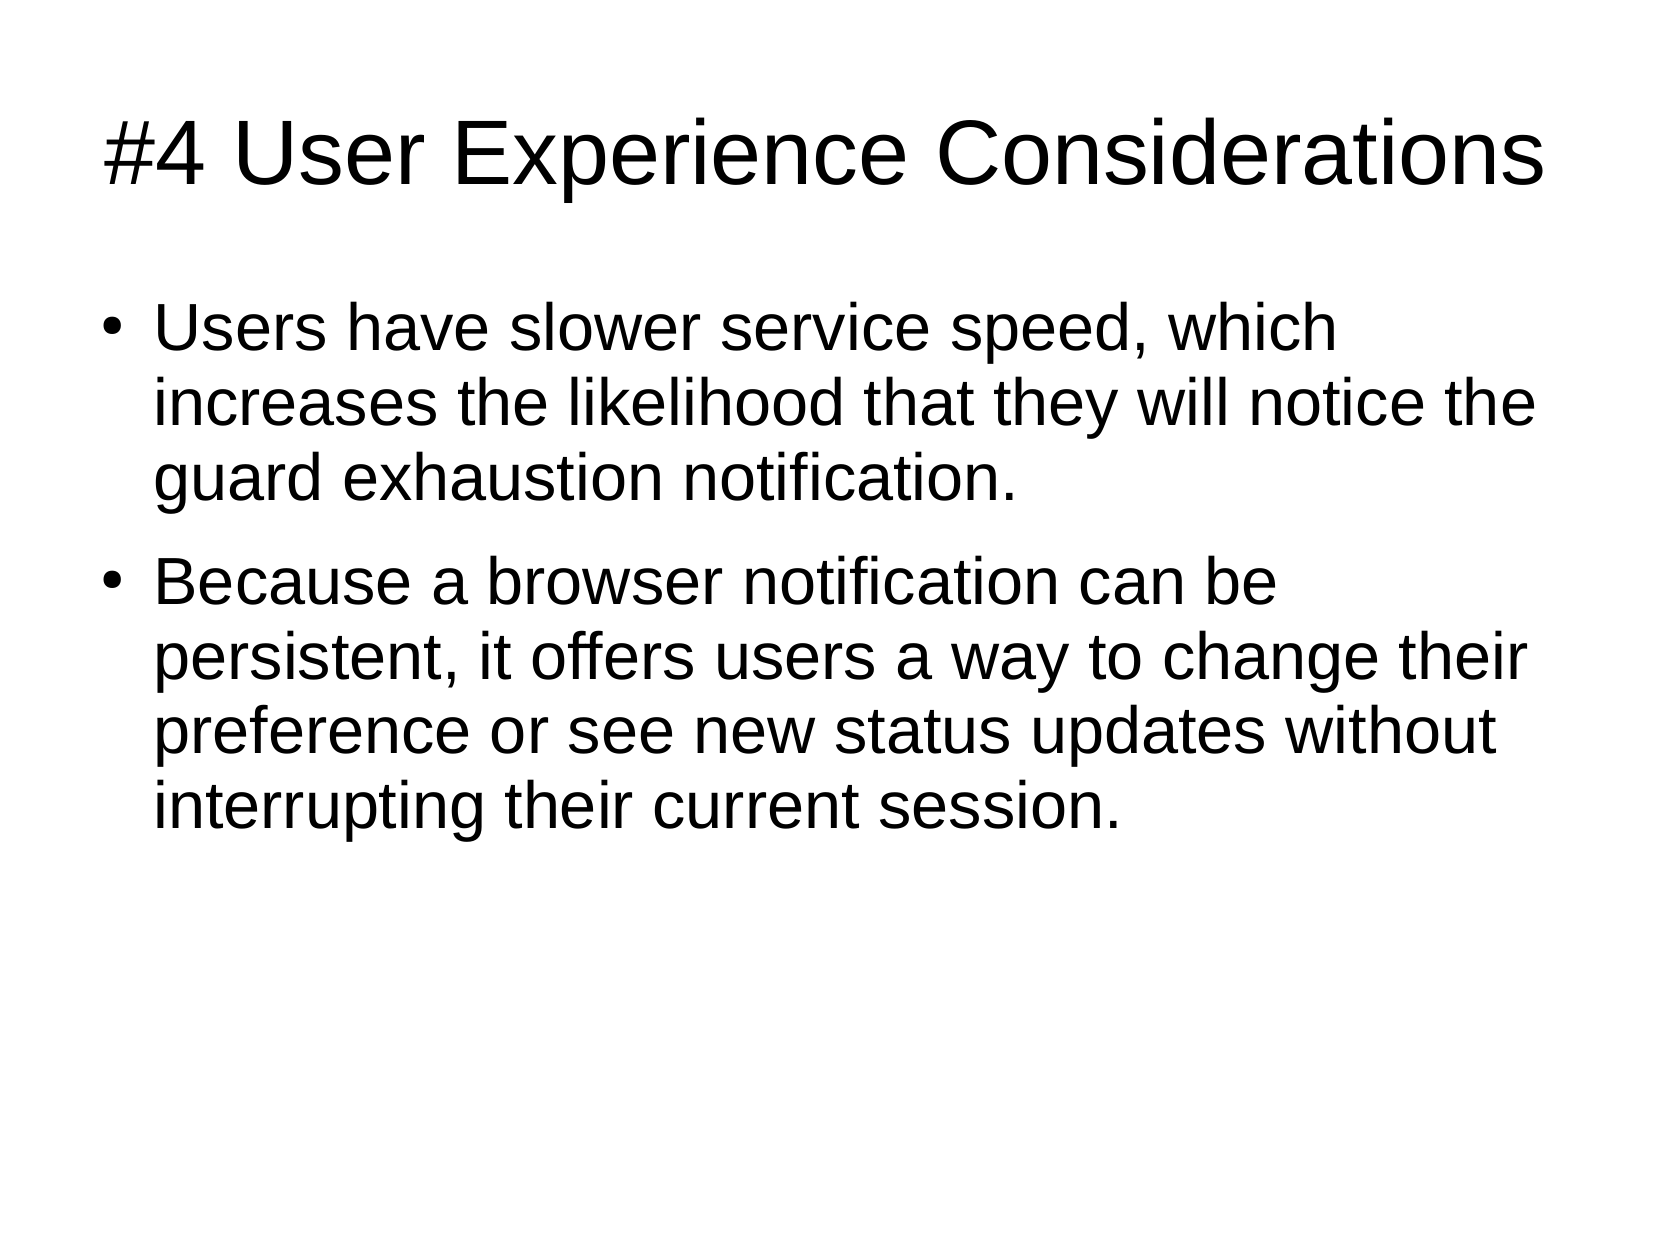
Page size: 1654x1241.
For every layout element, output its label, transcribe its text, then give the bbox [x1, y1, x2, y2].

list Users have slower service speed, which increases the likelihood that they will notice the guard exhaustion notification. Because a browser notification can be persistent, it offers users a way to change their preference or see new status updates without interrupting their current session. [82, 290, 1571, 1010]
title #4 User Experience Considerations [82, 49, 1571, 257]
